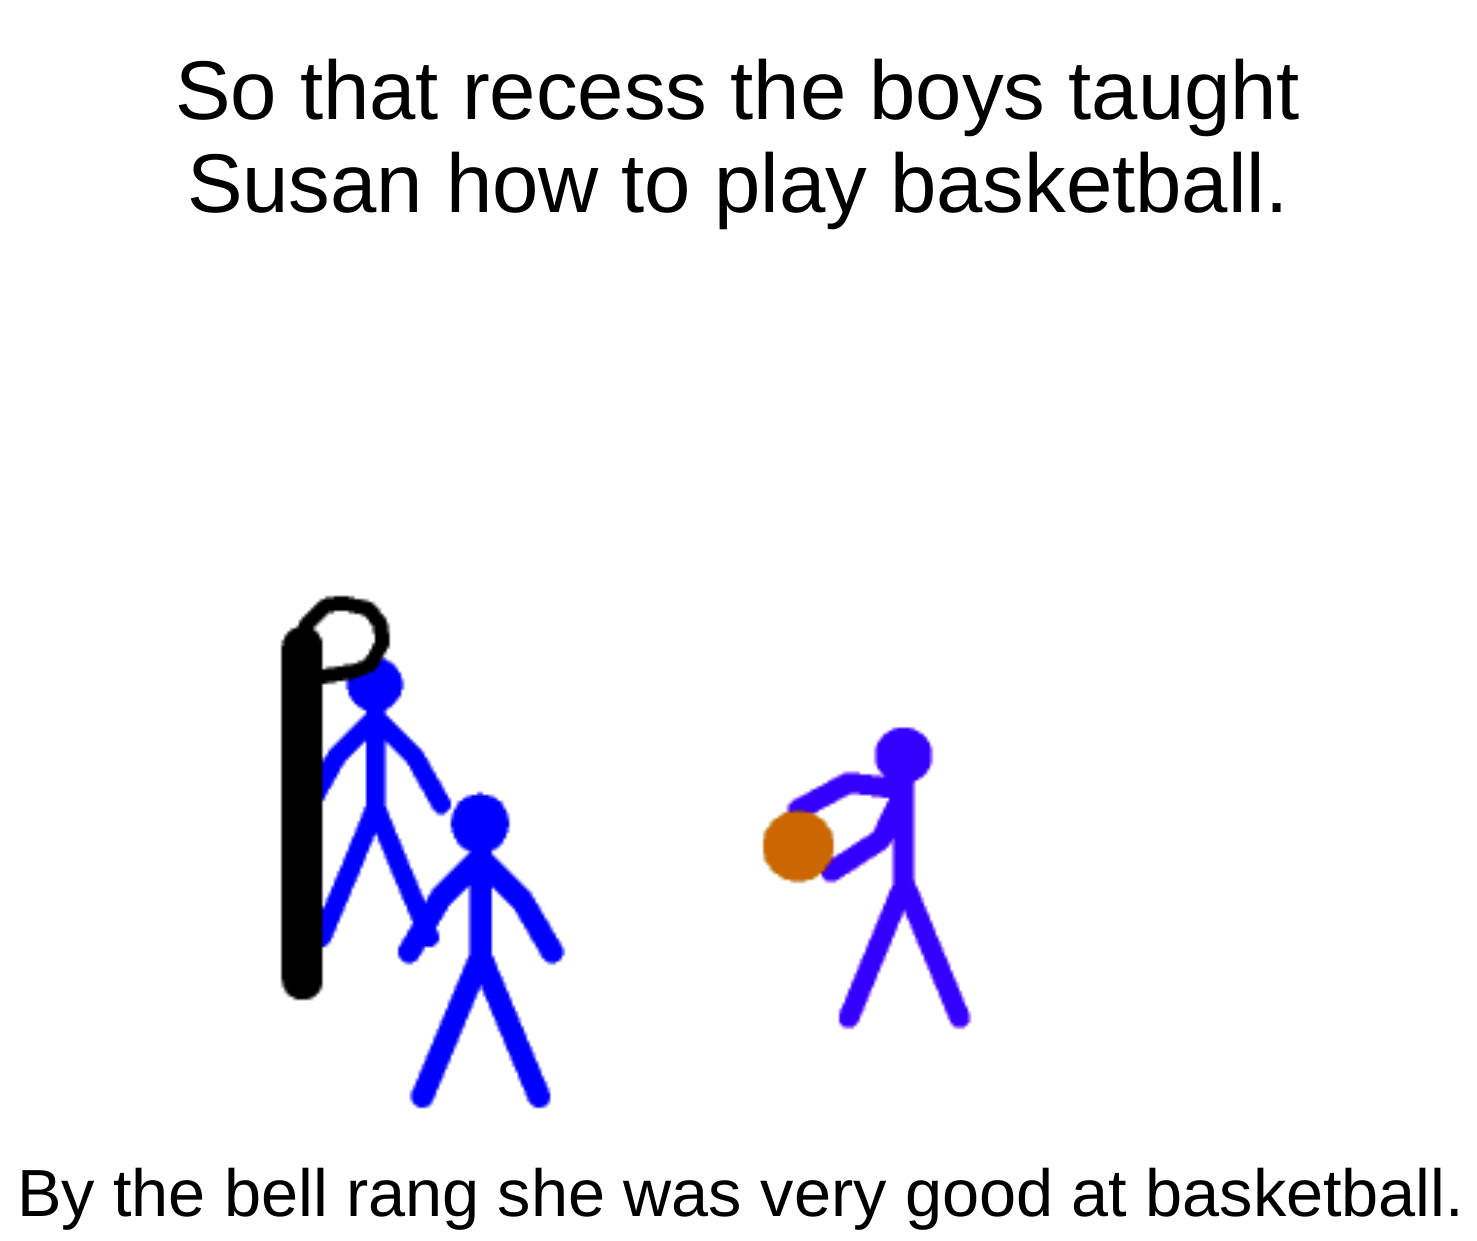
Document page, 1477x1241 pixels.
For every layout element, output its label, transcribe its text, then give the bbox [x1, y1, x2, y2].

subtitle So that recess the boys taught Susan how to play basketball. [73, 43, 1403, 230]
picture [2, 0, 1477, 1148]
text_box By the bell rang she was very good at basketball. [2, 1148, 1477, 1241]
